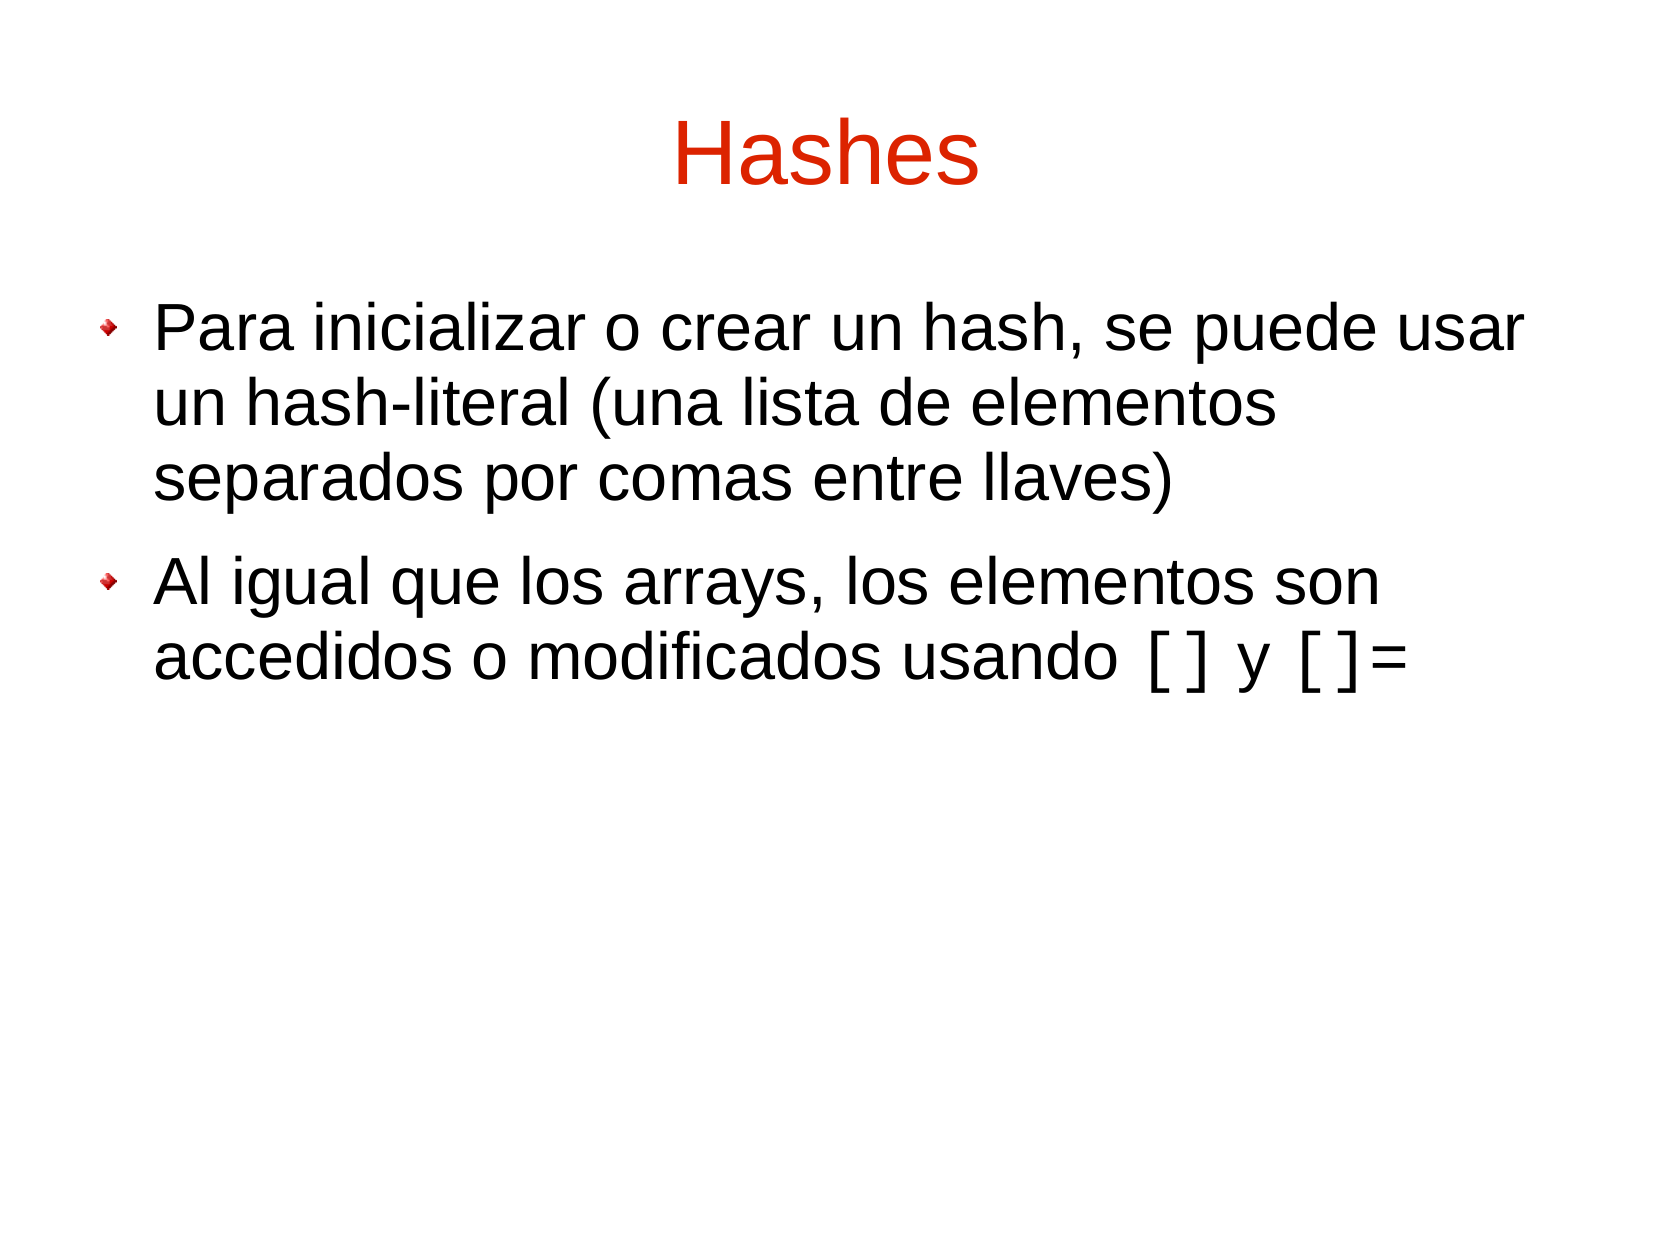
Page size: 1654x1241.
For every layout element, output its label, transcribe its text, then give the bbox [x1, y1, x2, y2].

title Hashes [82, 49, 1571, 257]
list Para inicializar o crear un hash, se puede usar un hash-literal (una lista de elementos separados por comas entre llaves) Al igual que los arrays, los elementos son accedidos o modificados usando [] y []= [82, 290, 1571, 1109]
